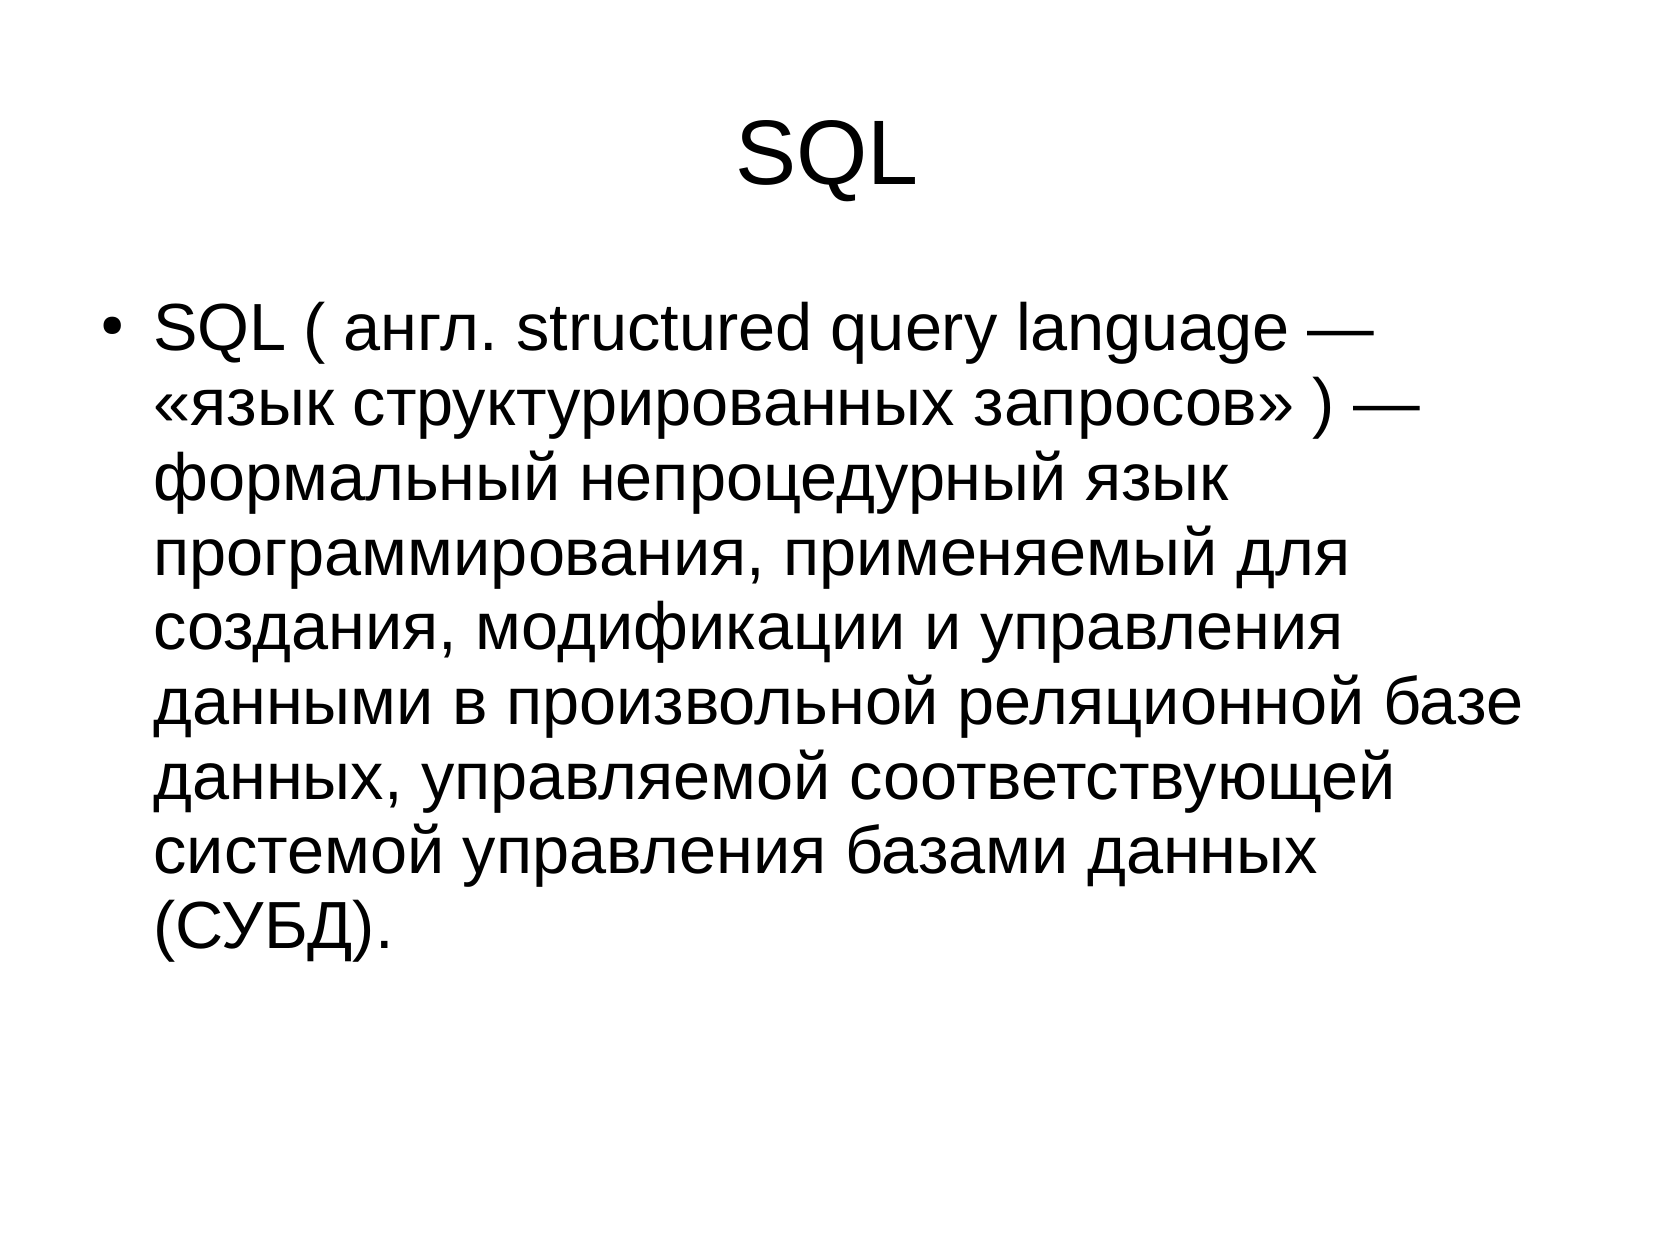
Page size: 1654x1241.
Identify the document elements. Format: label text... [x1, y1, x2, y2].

list SQL ( англ. structured query language — «язык структурированных запросов» ) — формальный непроцедурный язык программирования, применяемый для создания, модификации и управления данными в произвольной реляционной базе данных, управляемой соответствующей системой управления базами данных (СУБД). [82, 290, 1571, 1010]
title SQL [82, 49, 1571, 257]
